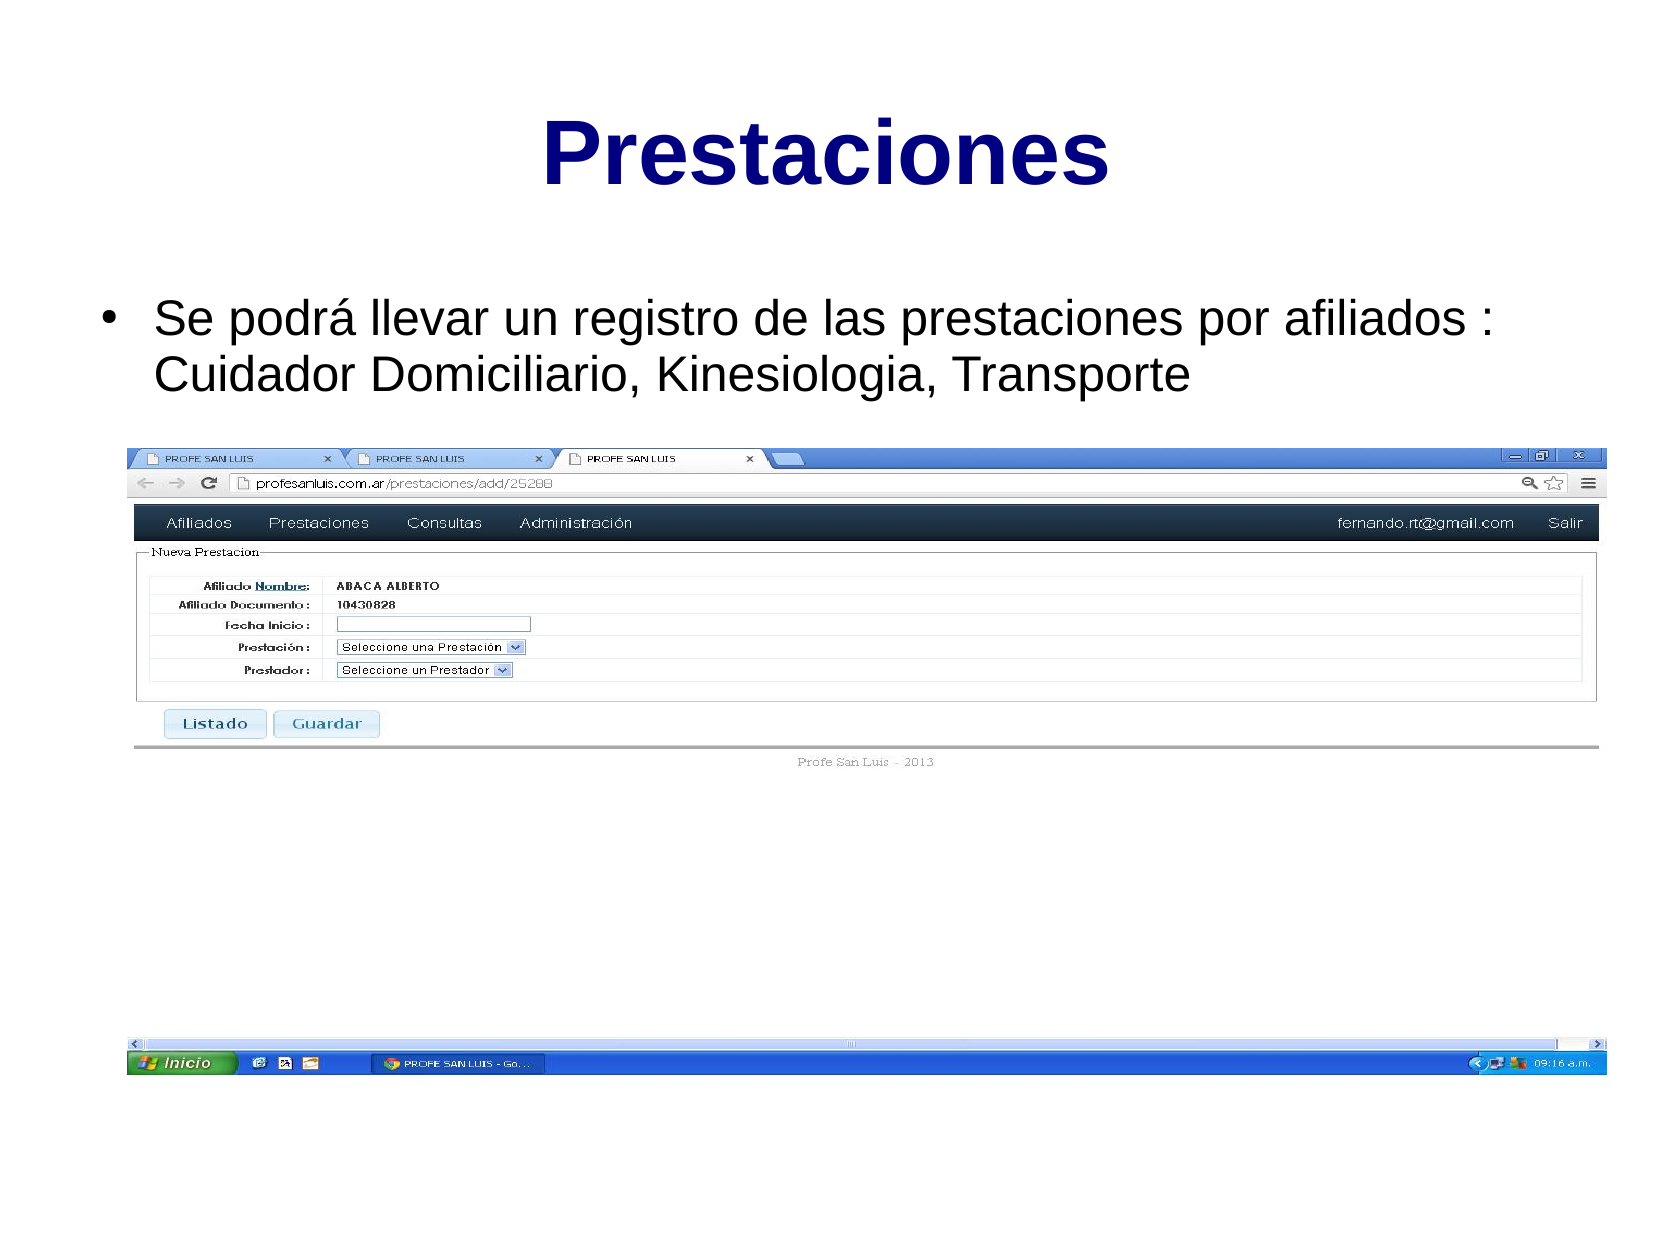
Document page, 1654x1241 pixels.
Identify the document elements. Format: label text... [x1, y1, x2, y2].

picture [127, 448, 1607, 1075]
list Se podrá llevar un registro de las prestaciones por afiliados : Cuidador Domiciliario, Kinesiologia, Transporte [82, 290, 1538, 1010]
title Prestaciones [82, 49, 1571, 257]
